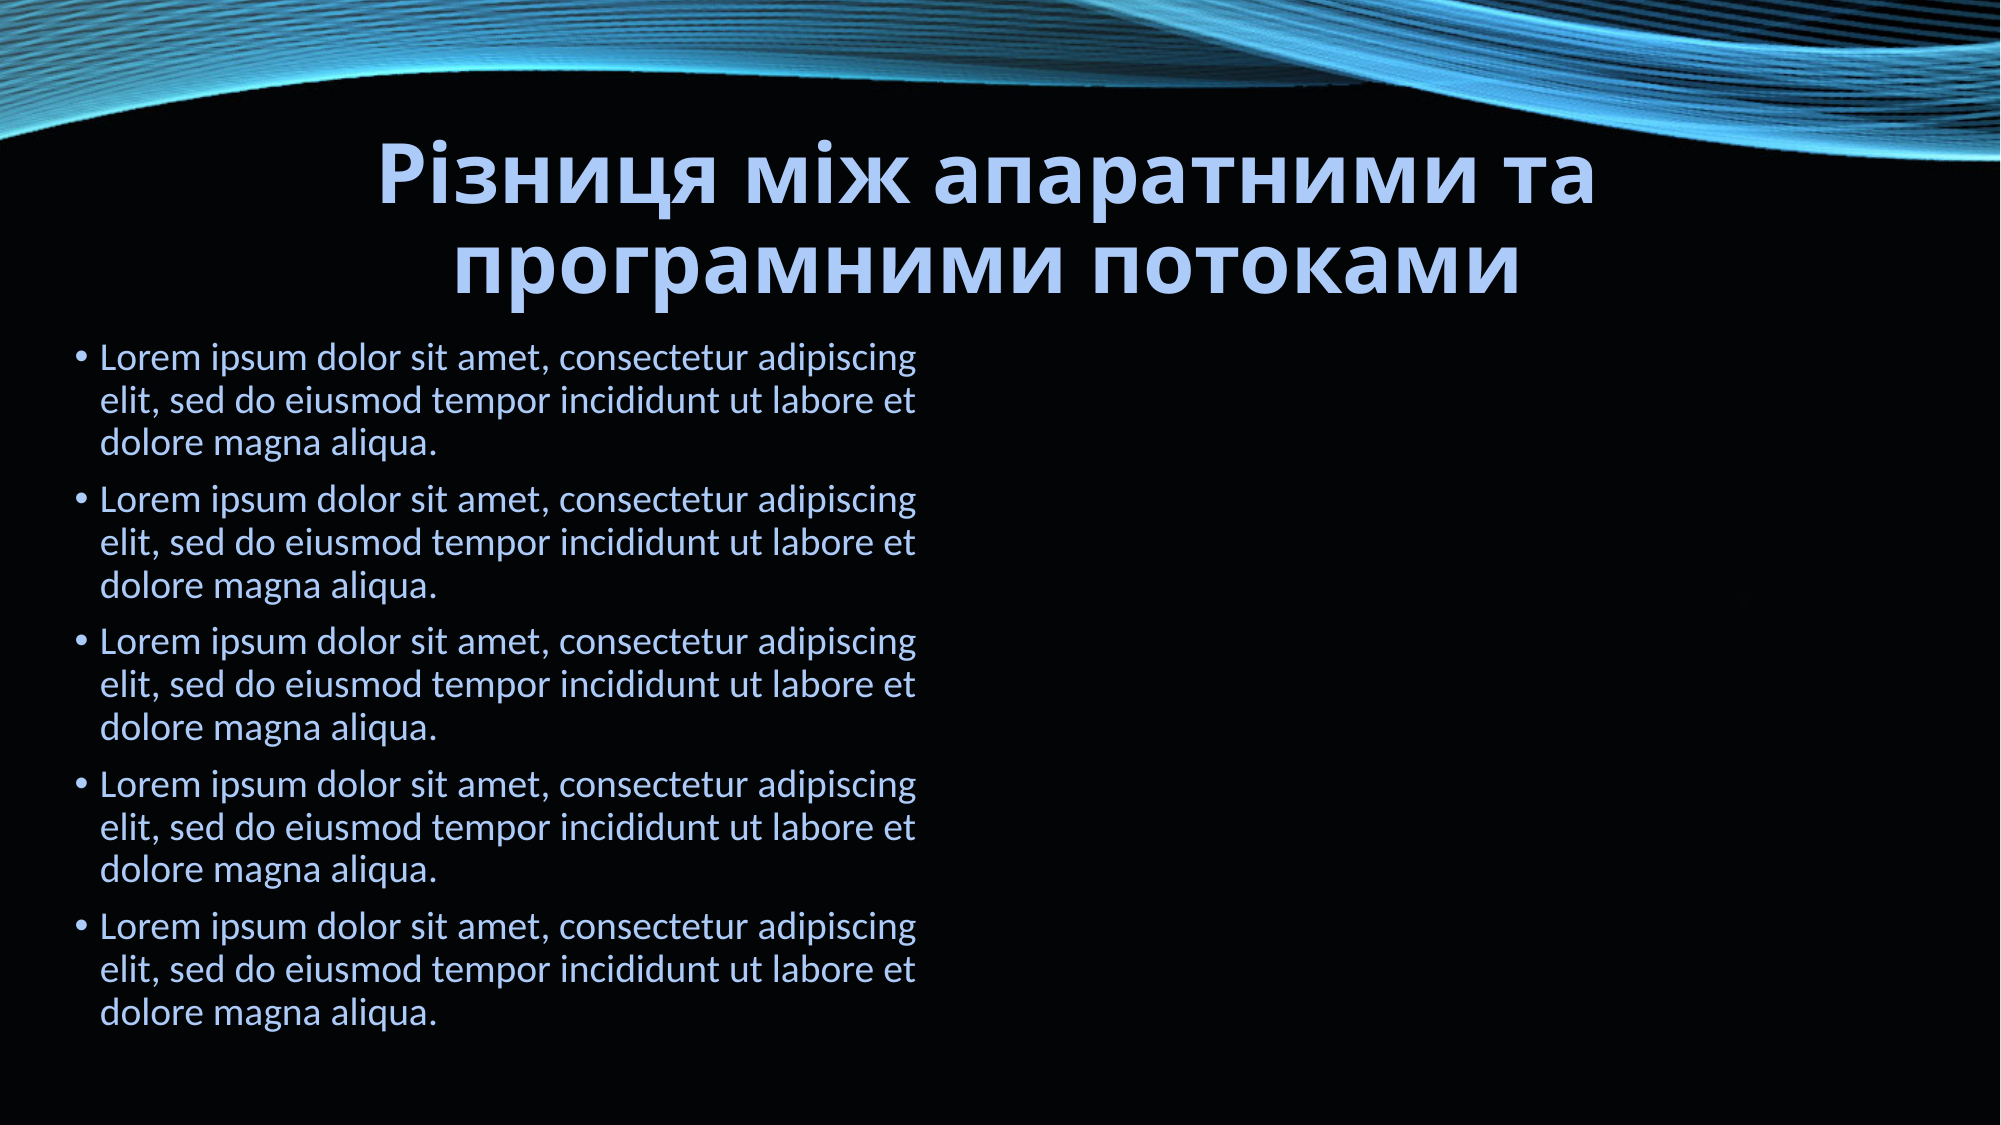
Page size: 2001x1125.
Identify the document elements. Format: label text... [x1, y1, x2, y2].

list Lorem ipsum dolor sit amet, consectetur adipiscing elit, sed do eiusmod tempor incididunt ut labore et dolore magna aliqua. Lorem ipsum dolor sit amet, consectetur adipiscing elit, sed do eiusmod tempor incididunt ut labore et dolore magna aliqua. Lorem ipsum dolor sit amet, consectetur adipiscing elit, sed do eiusmod tempor incididunt ut labore et dolore magna aliqua. Lorem ipsum dolor sit amet, consectetur adipiscing elit, sed do eiusmod tempor incididunt ut labore et dolore magna aliqua. Lorem ipsum dolor sit amet, consectetur adipiscing elit, sed do eiusmod tempor incididunt ut labore et dolore magna aliqua. [59, 328, 978, 1043]
title Різниця між апаратними та програмними потоками [59, 112, 1916, 330]
picture [0, 0, 2001, 1125]
